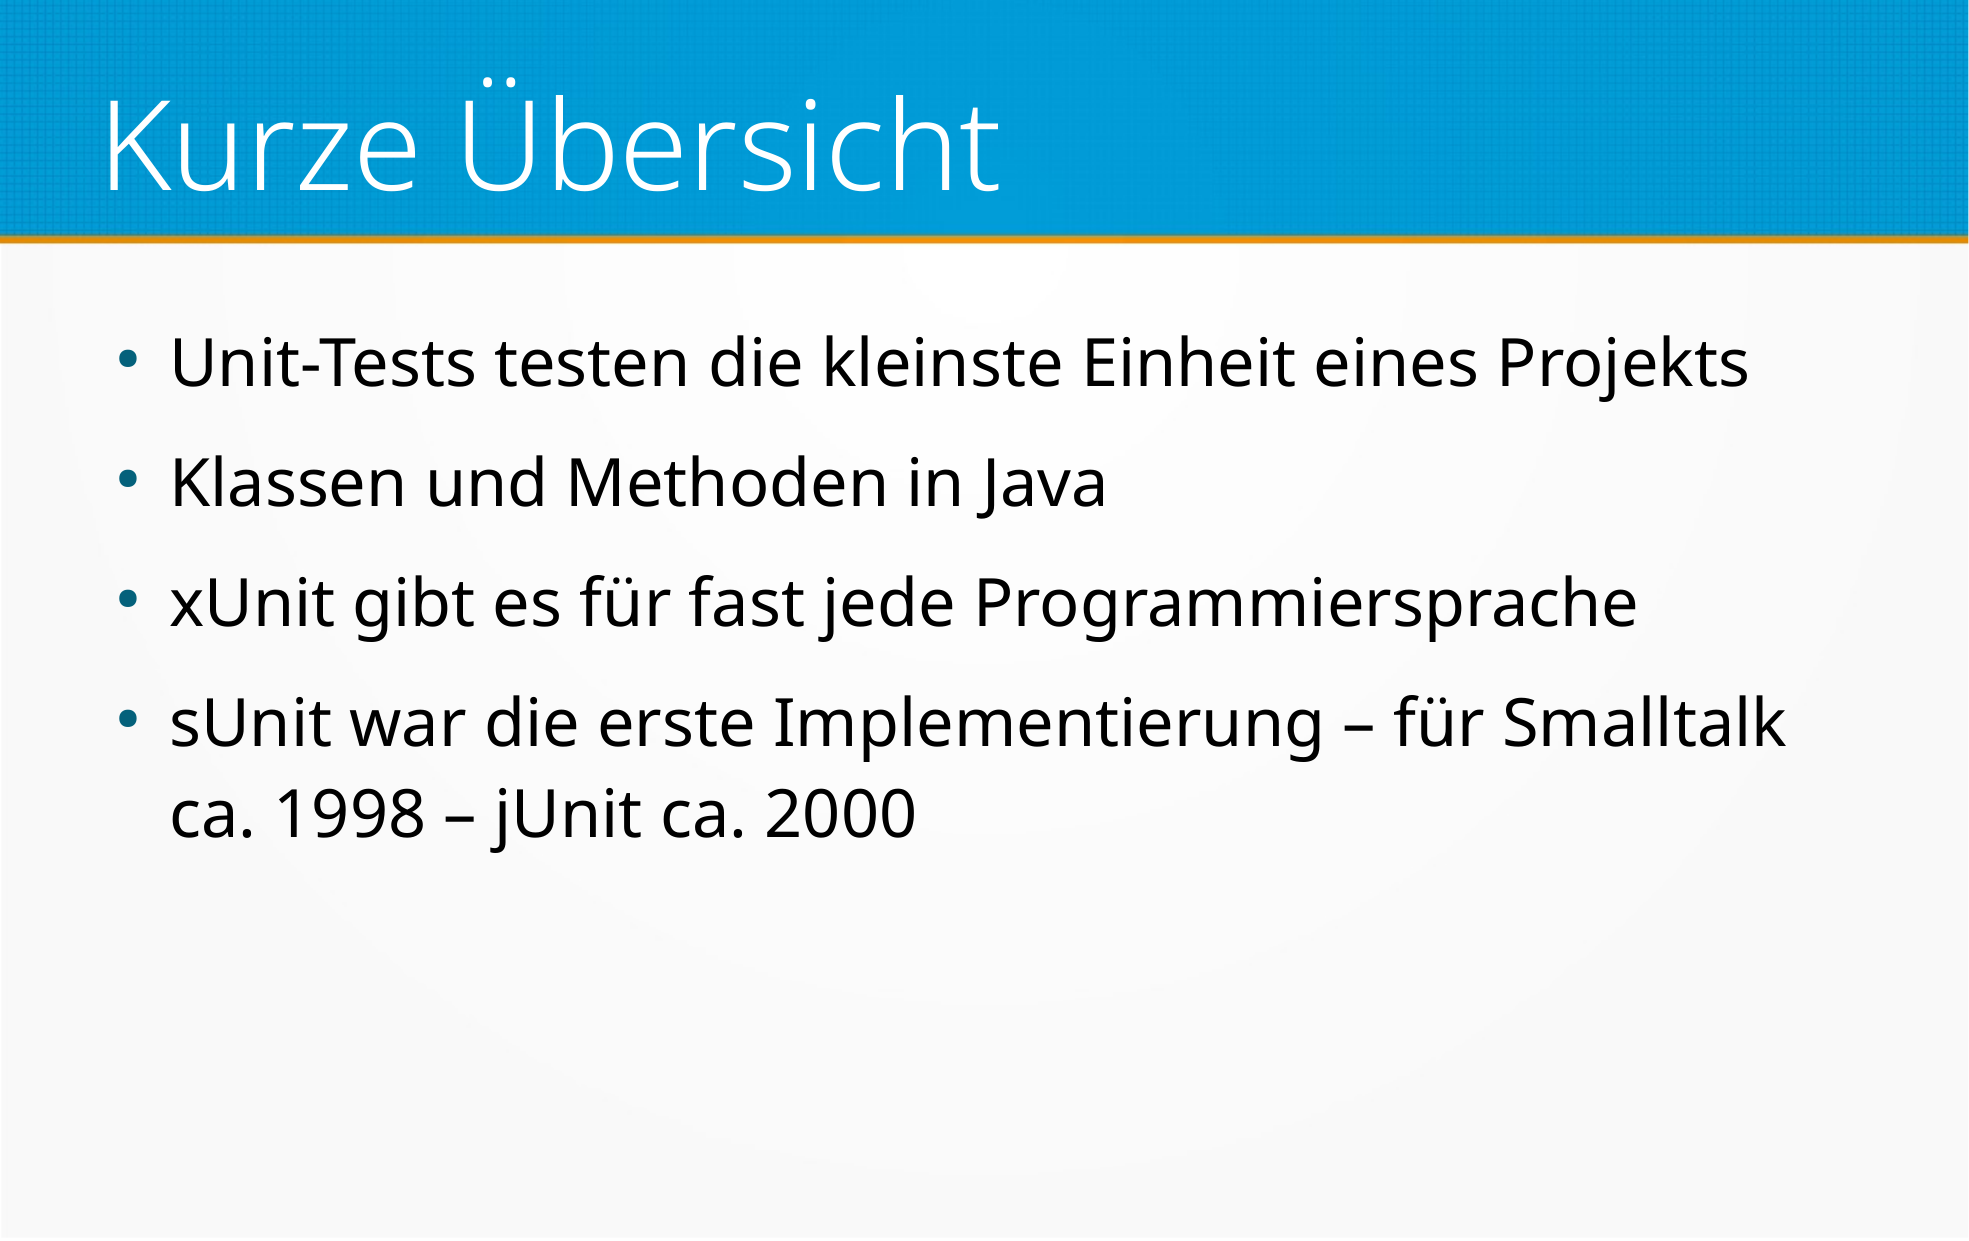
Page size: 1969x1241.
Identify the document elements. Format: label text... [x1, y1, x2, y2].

title Kurze Übersicht [98, 19, 1870, 227]
picture [0, 233, 1969, 1241]
list Unit-Tests testen die kleinste Einheit eines Projekts Klassen und Methoden in Java xUnit gibt es für fast jede Programmiersprache sUnit war die erste Implementierung – für Smalltalk ca. 1998 – jUnit ca. 2000 [98, 315, 1861, 1081]
